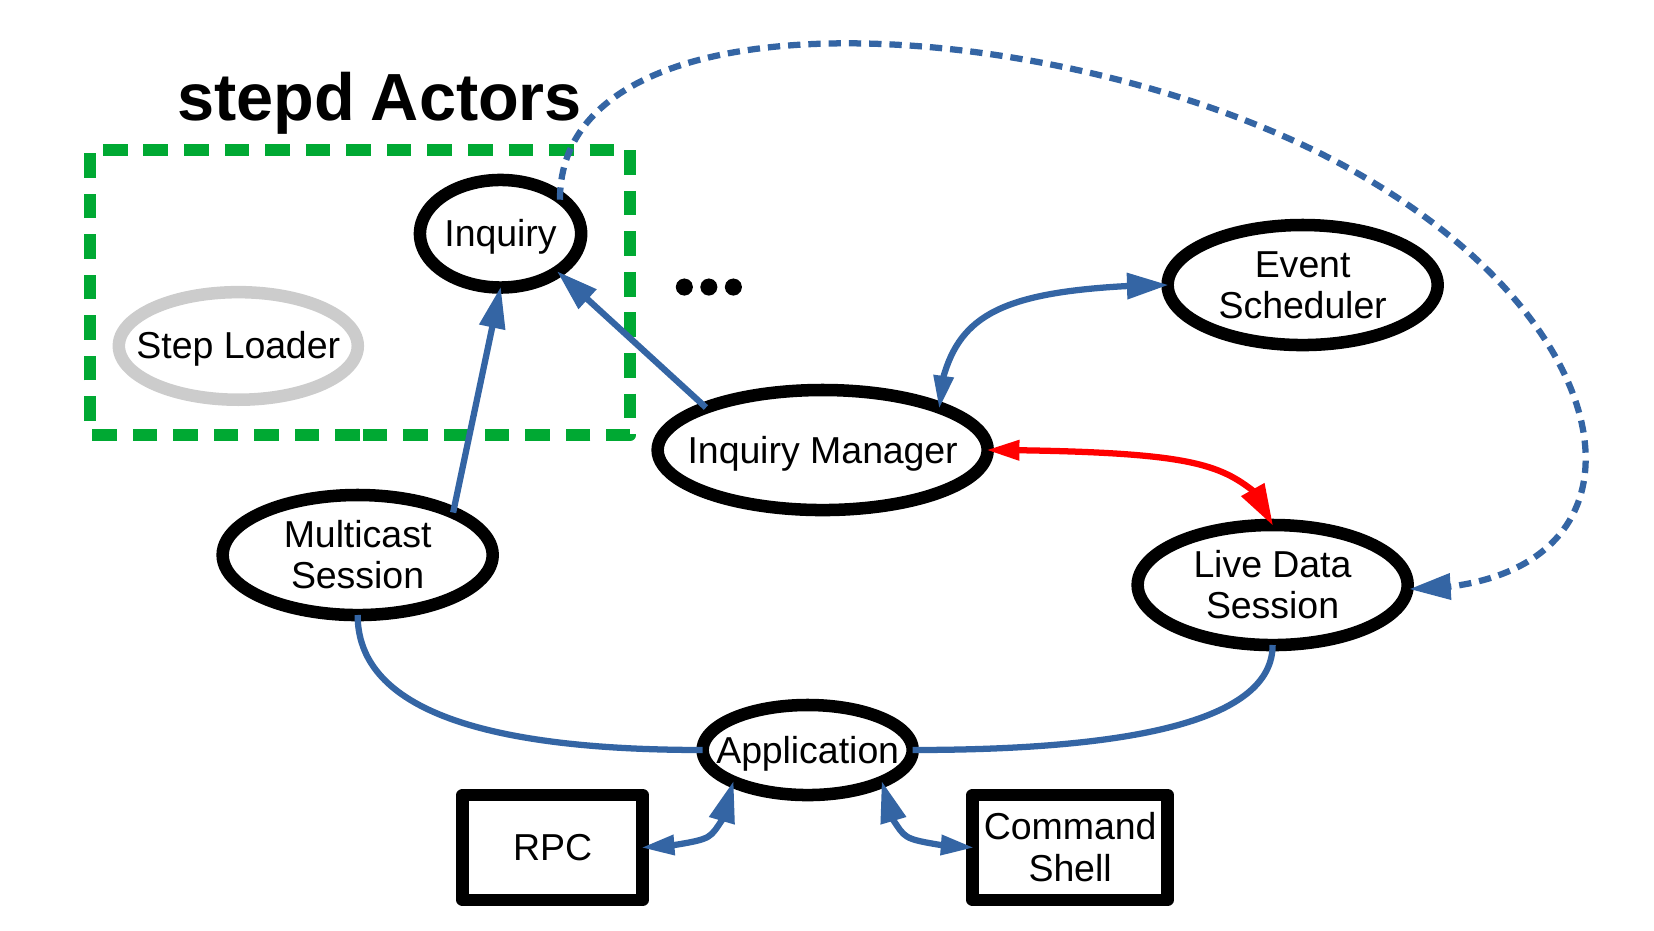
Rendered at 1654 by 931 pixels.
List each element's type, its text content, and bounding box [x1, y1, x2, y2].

text_box Live Data Session [1137, 525, 1408, 646]
text_box Application [703, 705, 913, 796]
list stepd Actors [106, 60, 1591, 151]
picture [630, 344, 698, 406]
text_box Command Shell [972, 795, 1168, 901]
text_box Step Loader [118, 292, 358, 400]
text_box Event Scheduler [1167, 225, 1438, 346]
text_box Inquiry Manager [657, 390, 988, 511]
picture [630, 208, 788, 406]
text_box RPC [462, 795, 643, 901]
text_box Multicast Session [222, 495, 493, 616]
text_box Inquiry [419, 179, 582, 288]
